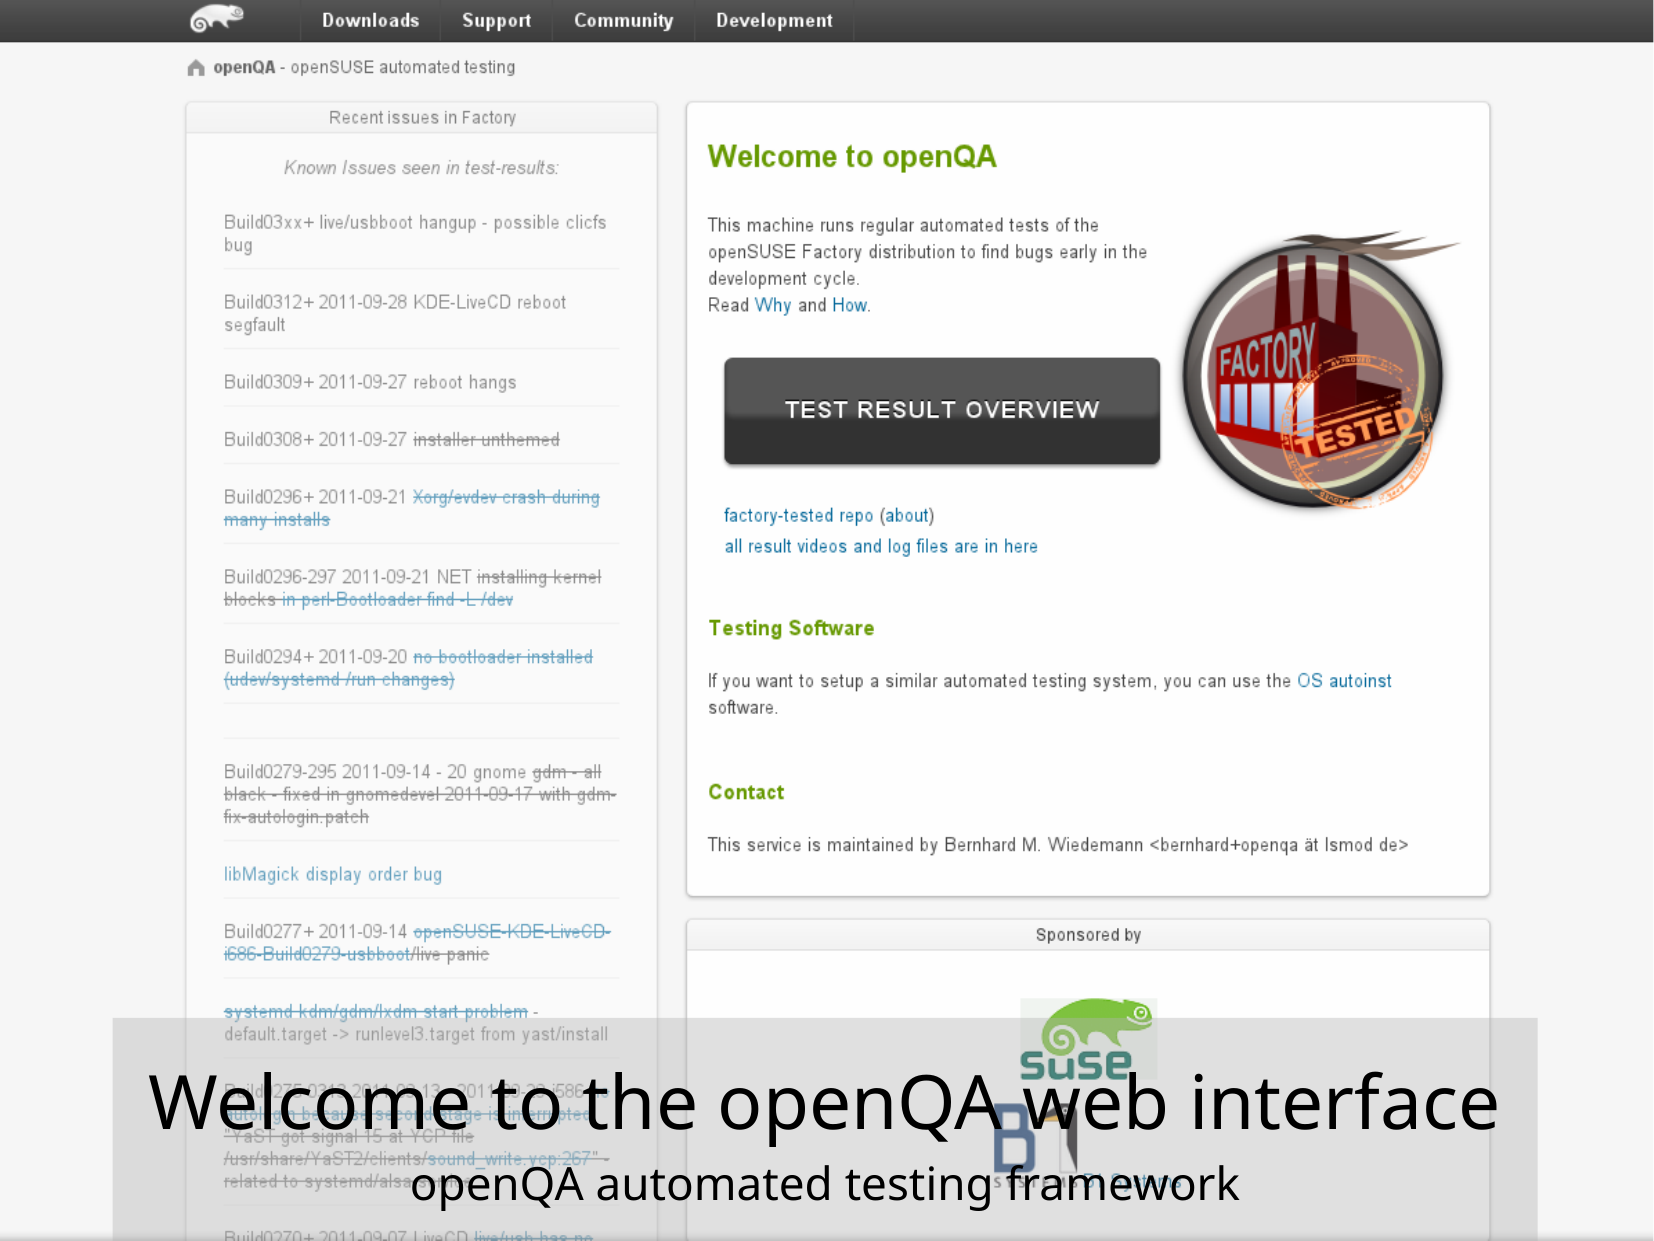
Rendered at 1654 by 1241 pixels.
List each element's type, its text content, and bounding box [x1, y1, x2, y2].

picture [0, 0, 1654, 1241]
title Welcome to the openQA web interface openQA automated testing framework [112, 1017, 1538, 1241]
